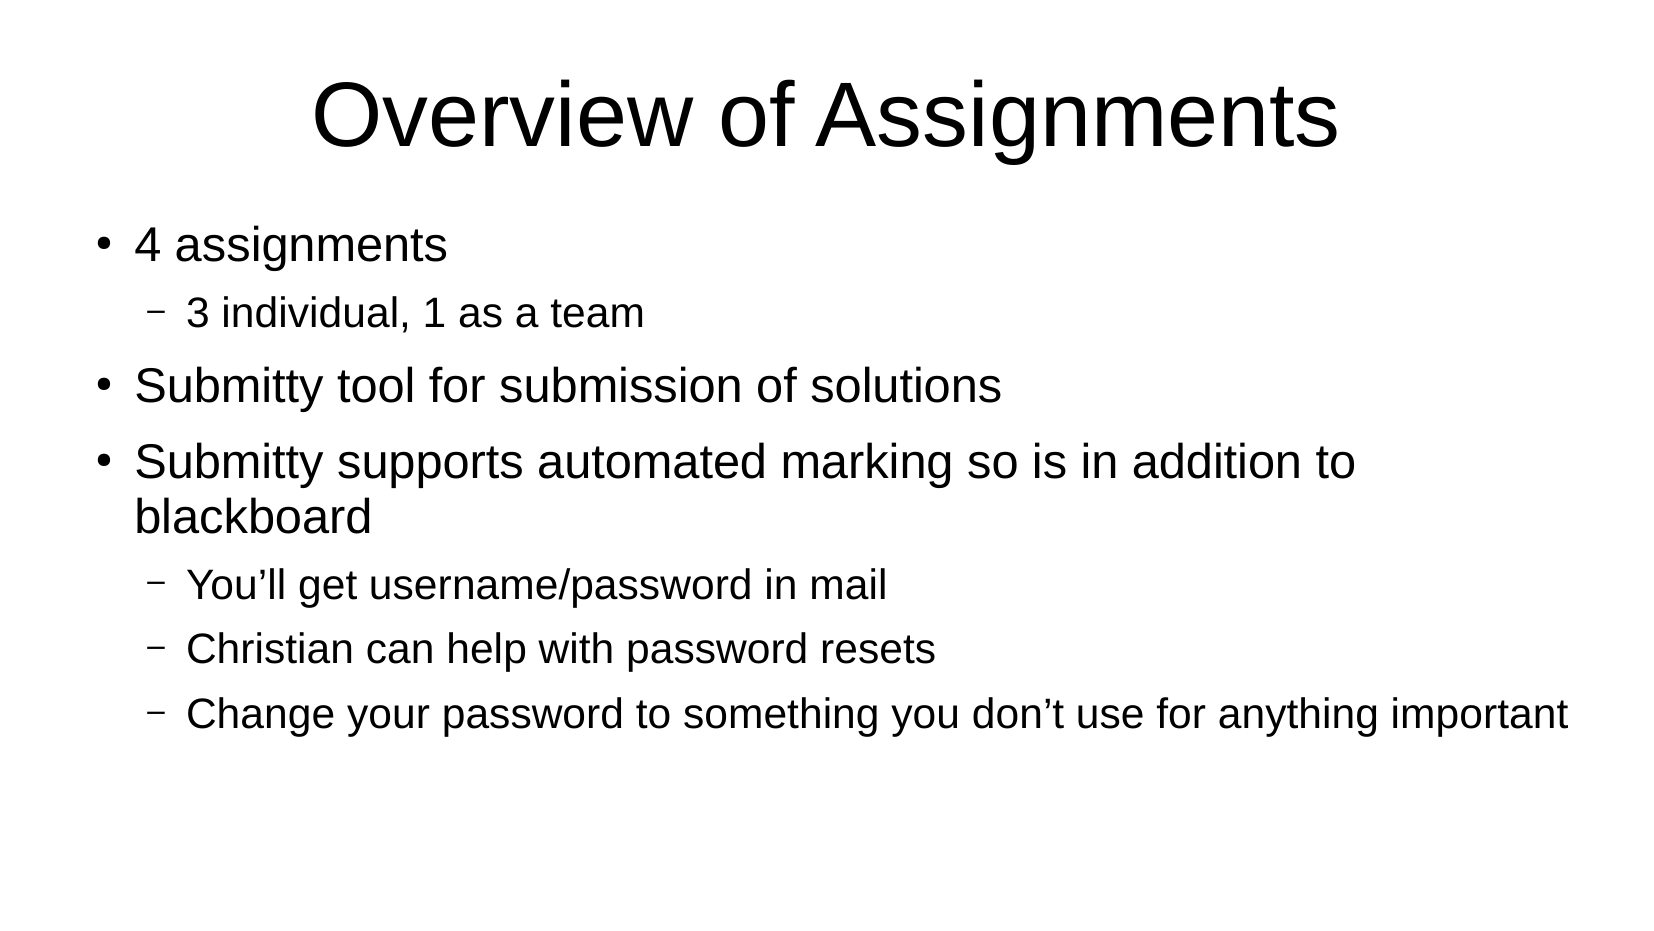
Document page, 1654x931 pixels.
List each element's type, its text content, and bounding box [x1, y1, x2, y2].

title Overview of Assignments [82, 37, 1571, 193]
list 4 assignments 3 individual, 1 as a team Submitty tool for submission of solutions Submitty supports automated marking so is in addition to blackboard You’ll get username/password in mail Christian can help with password resets Change your password to something you don’t use for anything important [82, 217, 1571, 758]
